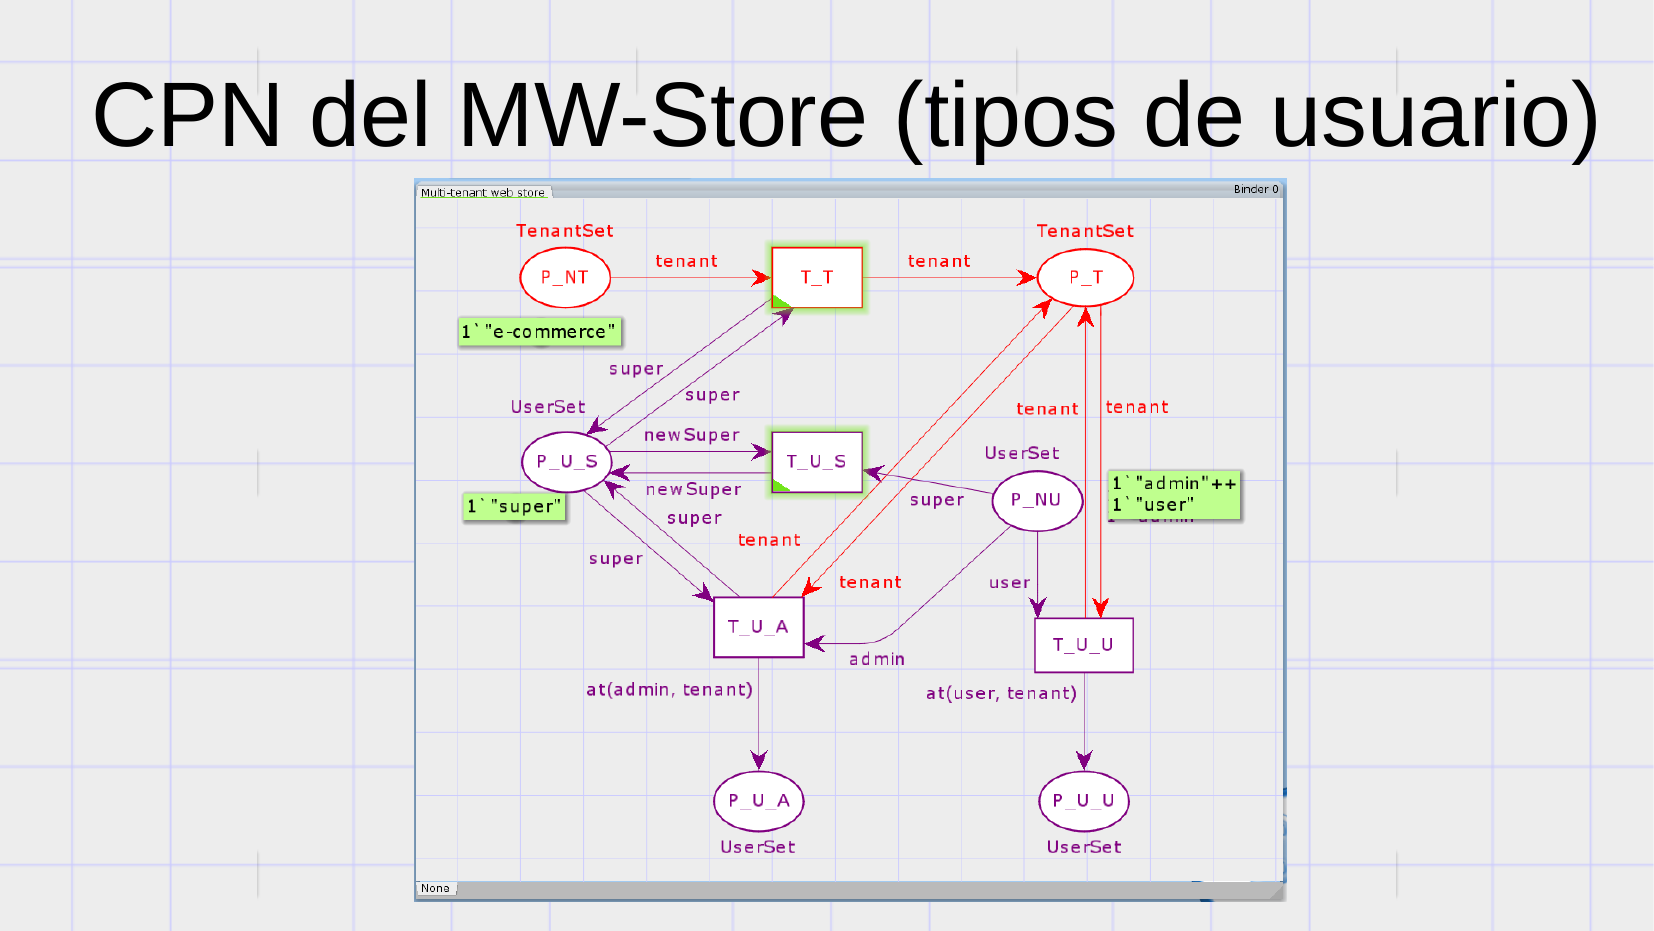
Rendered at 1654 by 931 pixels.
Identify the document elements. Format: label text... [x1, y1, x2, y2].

title CPN del MW-Store (tipos de usuario) [82, 12, 1613, 218]
picture [0, 0, 1654, 931]
